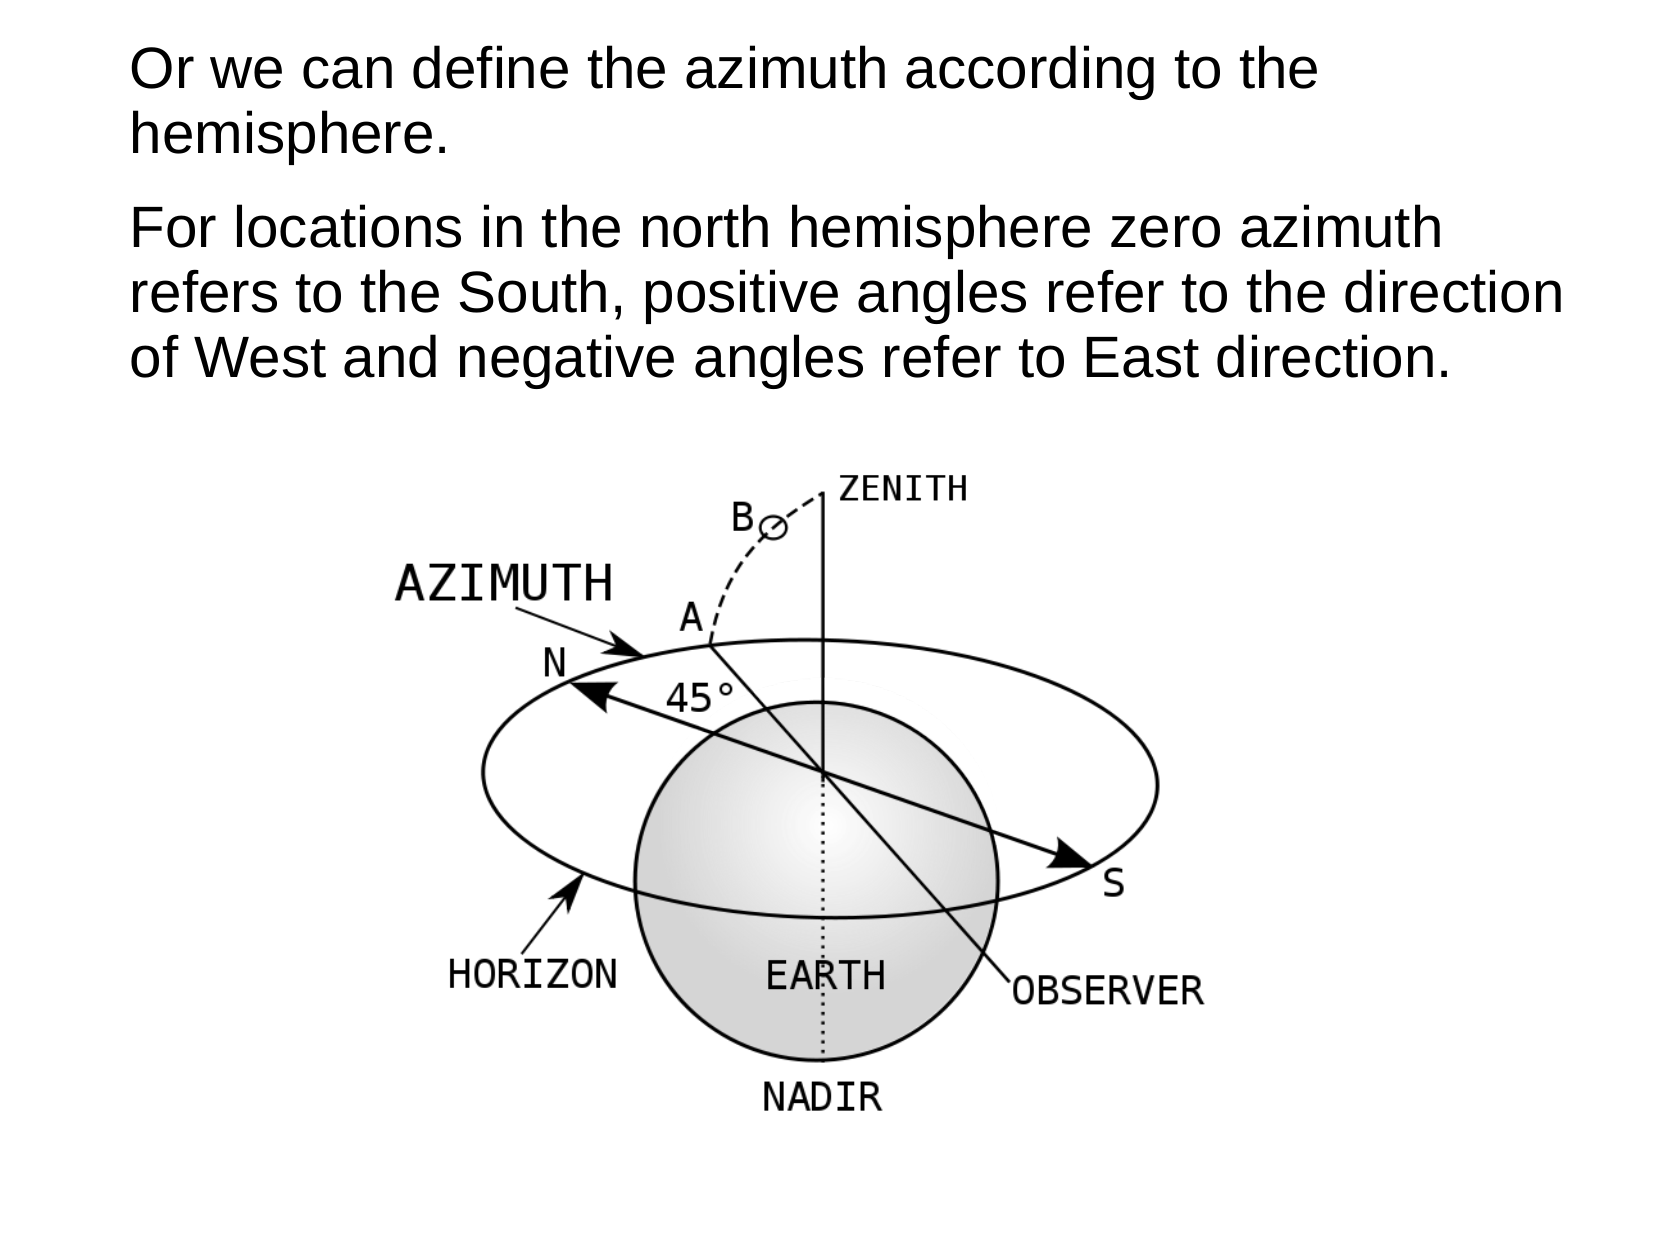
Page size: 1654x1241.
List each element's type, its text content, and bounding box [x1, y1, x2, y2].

list Or we can define the azimuth according to the hemisphere. For locations in the north hemisphere zero azimuth refers to the South, positive angles refer to the direction of West and negative angles refer to East direction. [59, 35, 1583, 761]
picture [354, 436, 1270, 1164]
